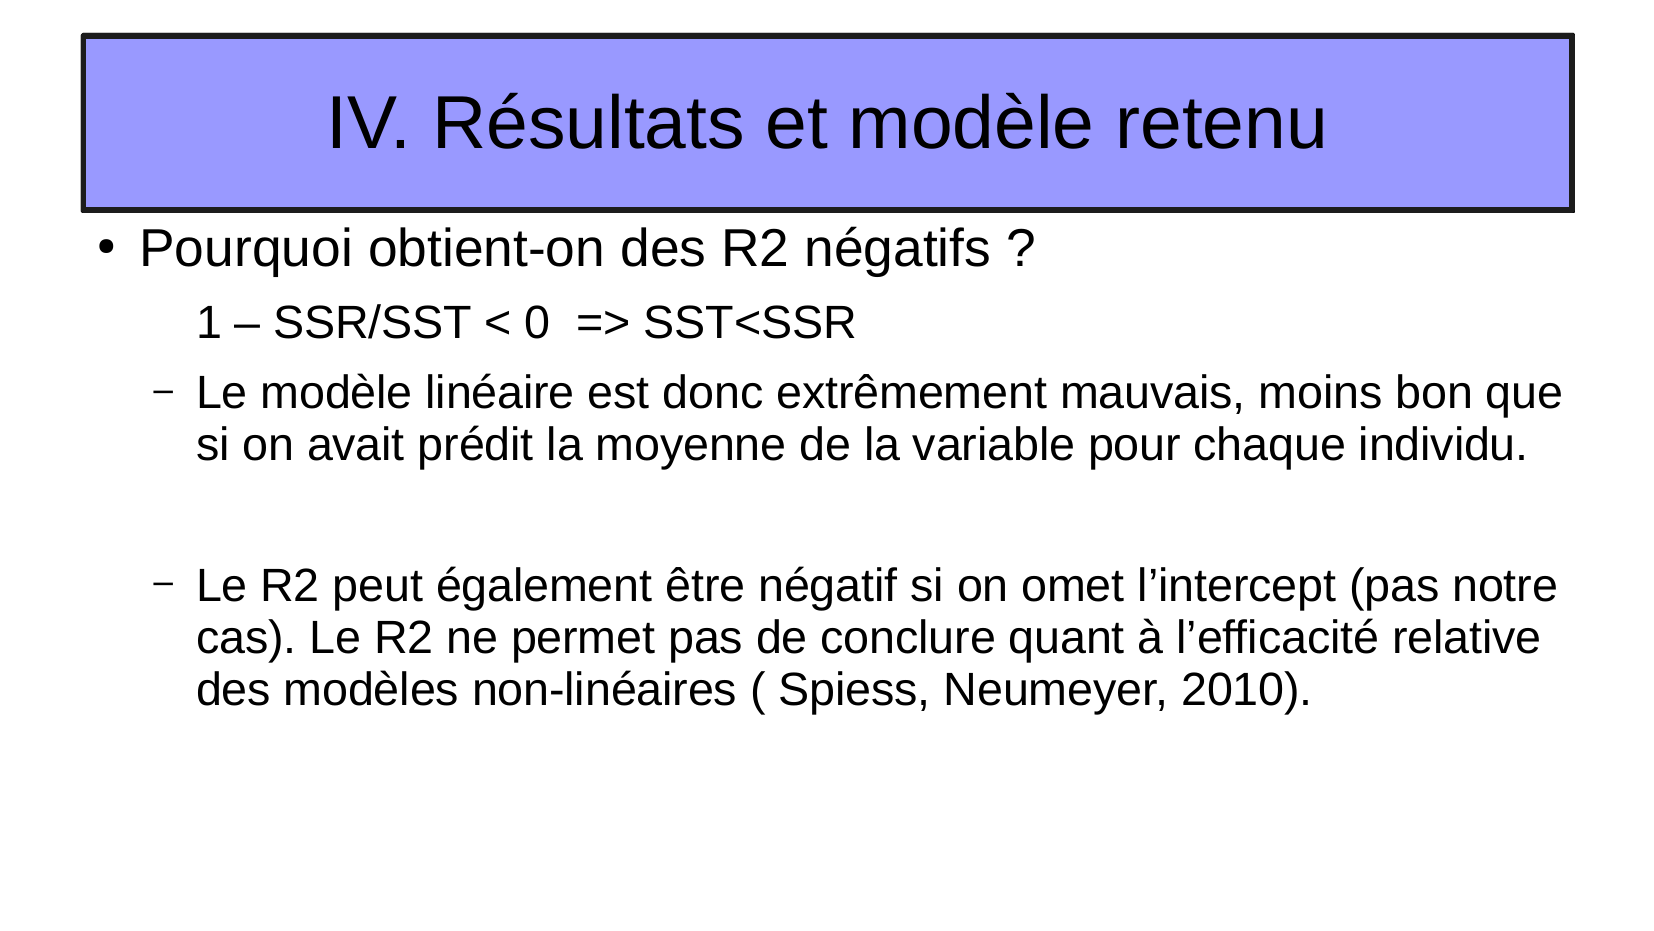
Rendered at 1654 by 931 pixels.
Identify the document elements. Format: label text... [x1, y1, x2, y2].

title IV. Résultats et modèle retenu [83, 35, 1572, 210]
list Pourquoi obtient-on des R2 négatifs ? 1 – SSR/SST < 0 => SST<SSR Le modèle linéaire est donc extrêmement mauvais, moins bon que si on avait prédit la moyenne de la variable pour chaque individu. Le R2 peut également être négatif si on omet l’intercept (pas notre cas). Le R2 ne permet pas de conclure quant à l’efficacité relative des modèles non-linéaires ( Spiess, Neumeyer, 2010). [82, 217, 1571, 758]
